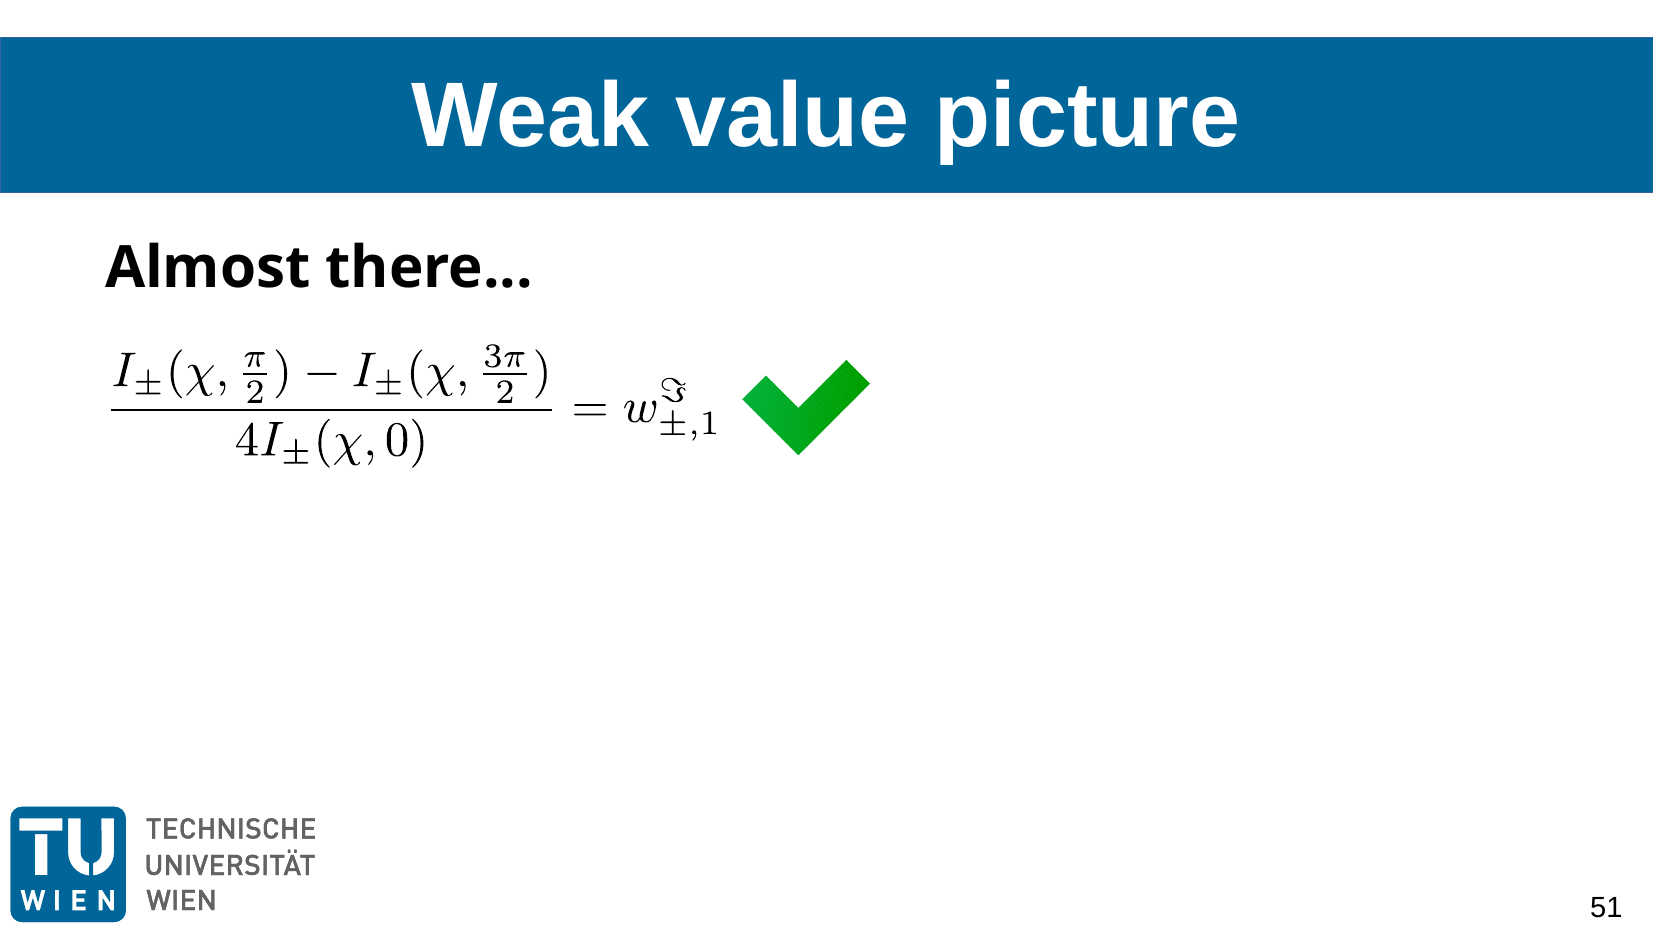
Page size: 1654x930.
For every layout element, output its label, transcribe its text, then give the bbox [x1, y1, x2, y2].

title Weak value picture [0, 37, 1653, 193]
list Almost there... [105, 225, 1593, 316]
picture [105, 338, 726, 471]
picture [742, 359, 871, 456]
